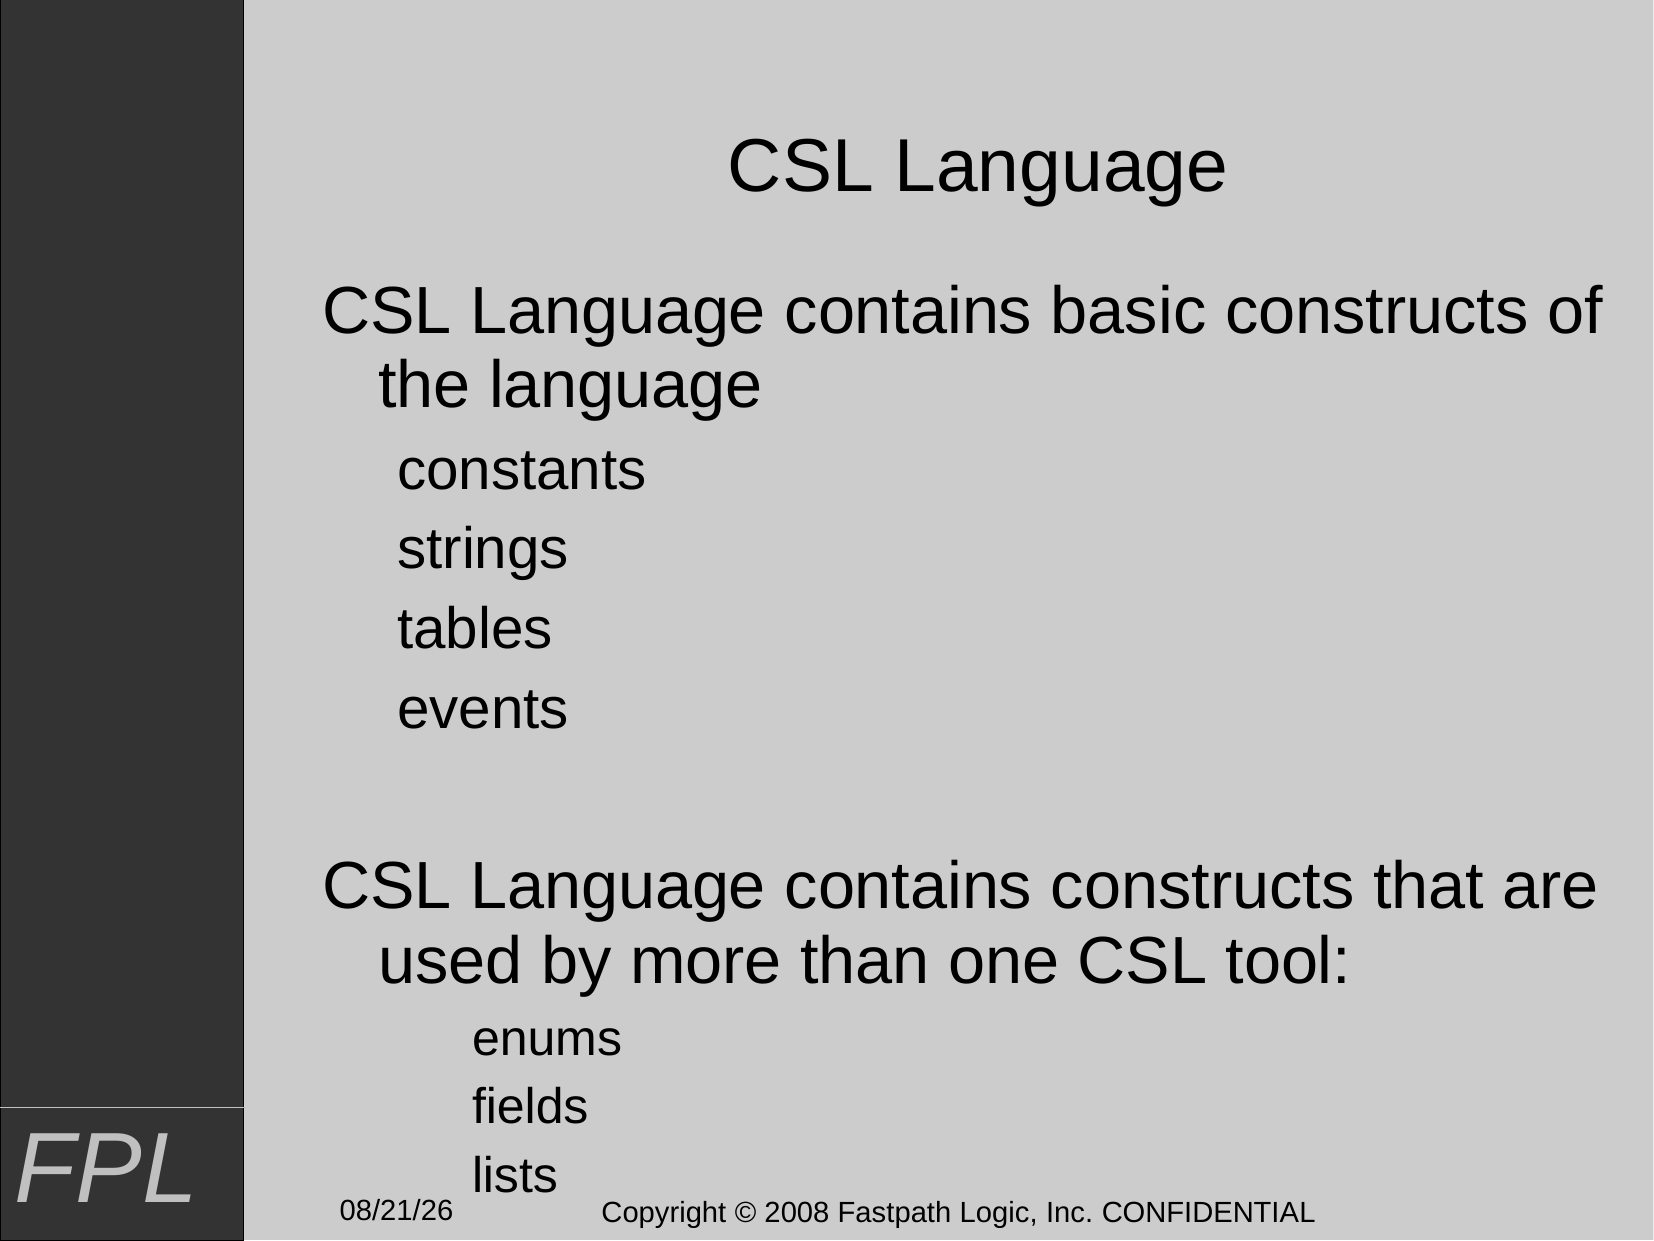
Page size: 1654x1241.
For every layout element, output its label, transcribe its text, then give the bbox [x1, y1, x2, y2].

list CSL Language contains basic constructs of the language constants strings tables events CSL Language contains constructs that are used by more than one CSL tool: enums fields lists CSL Language defines the regular expressions that can be used with CSL CSL defines the grammar of the CSL language [322, 272, 1635, 1241]
title CSL Language [427, 57, 1530, 272]
